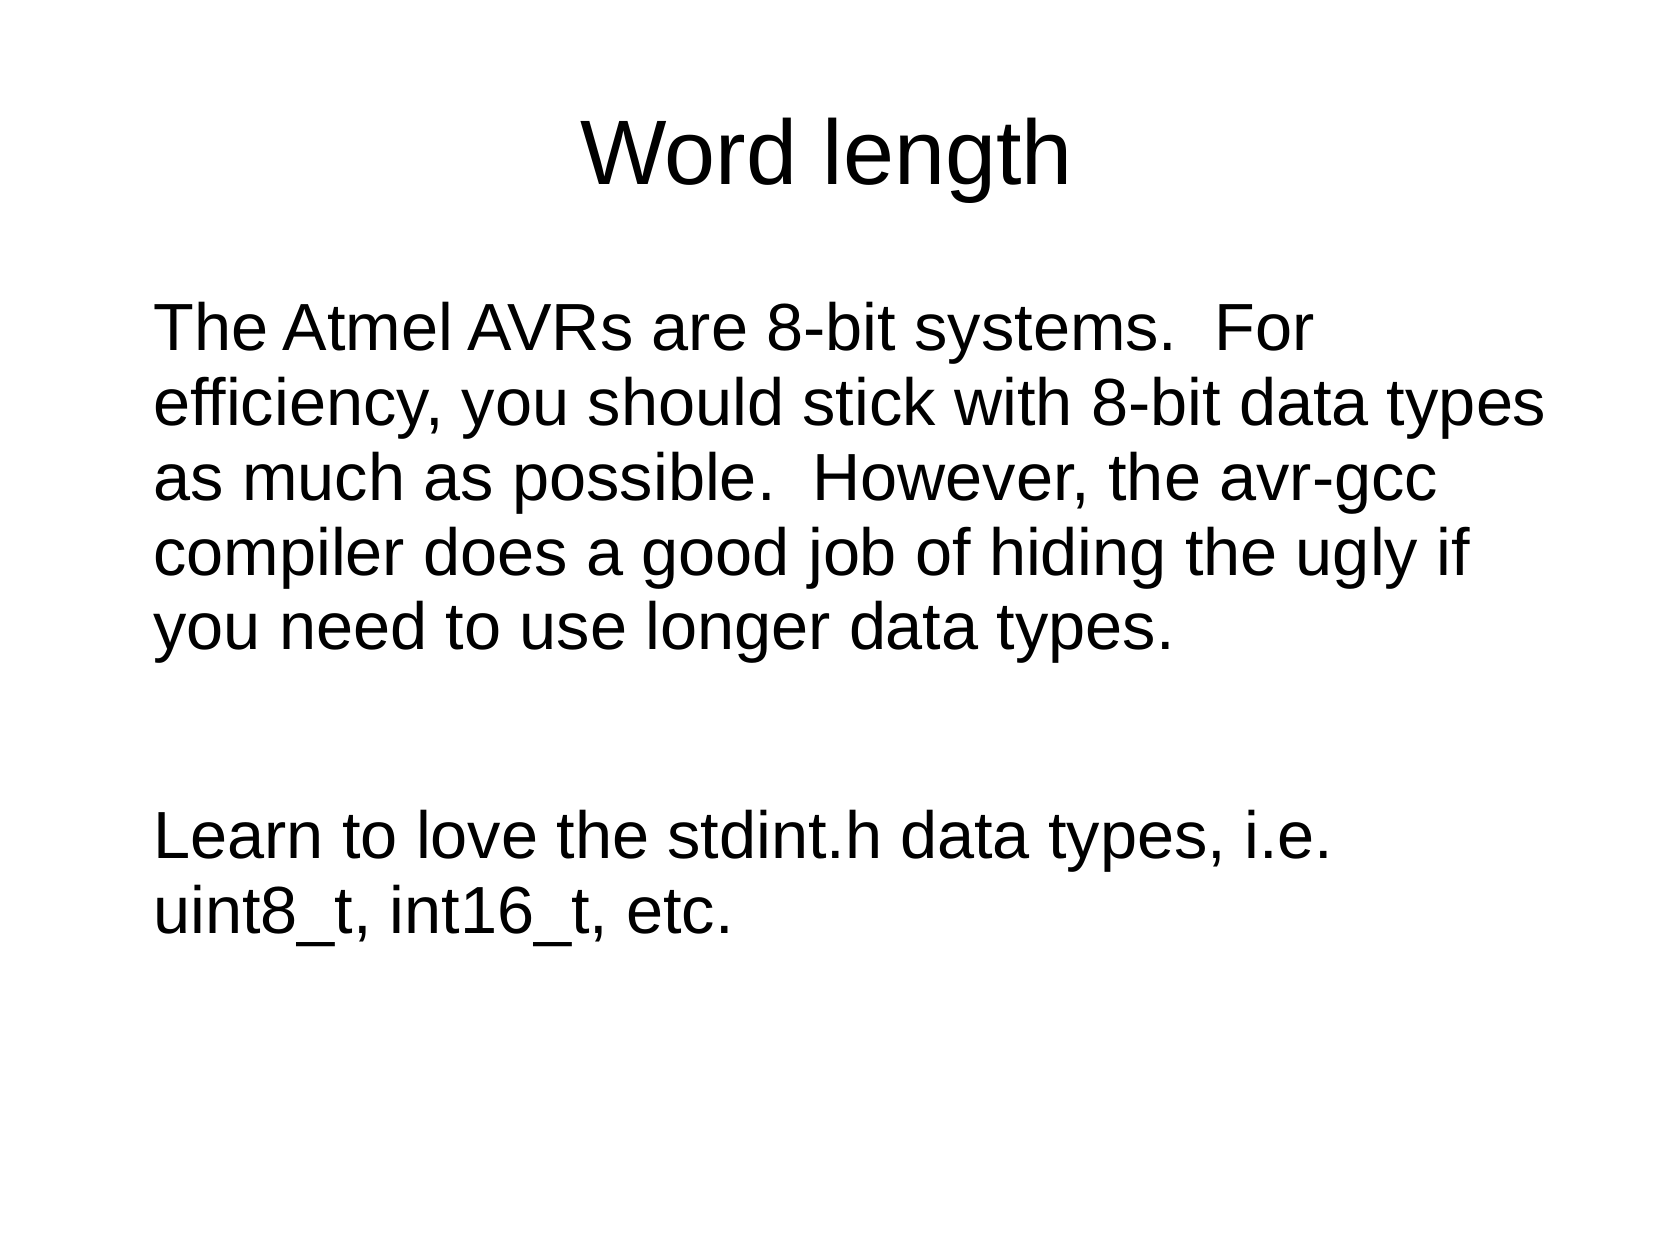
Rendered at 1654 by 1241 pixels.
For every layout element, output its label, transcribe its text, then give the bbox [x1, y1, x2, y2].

title Word length [82, 56, 1571, 250]
list The Atmel AVRs are 8-bit systems. For efficiency, you should stick with 8-bit data types as much as possible. However, the avr-gcc compiler does a good job of hiding the ugly if you need to use longer data types. Learn to love the stdint.h data types, i.e. uint8_t, int16_t, etc. [82, 290, 1571, 1109]
